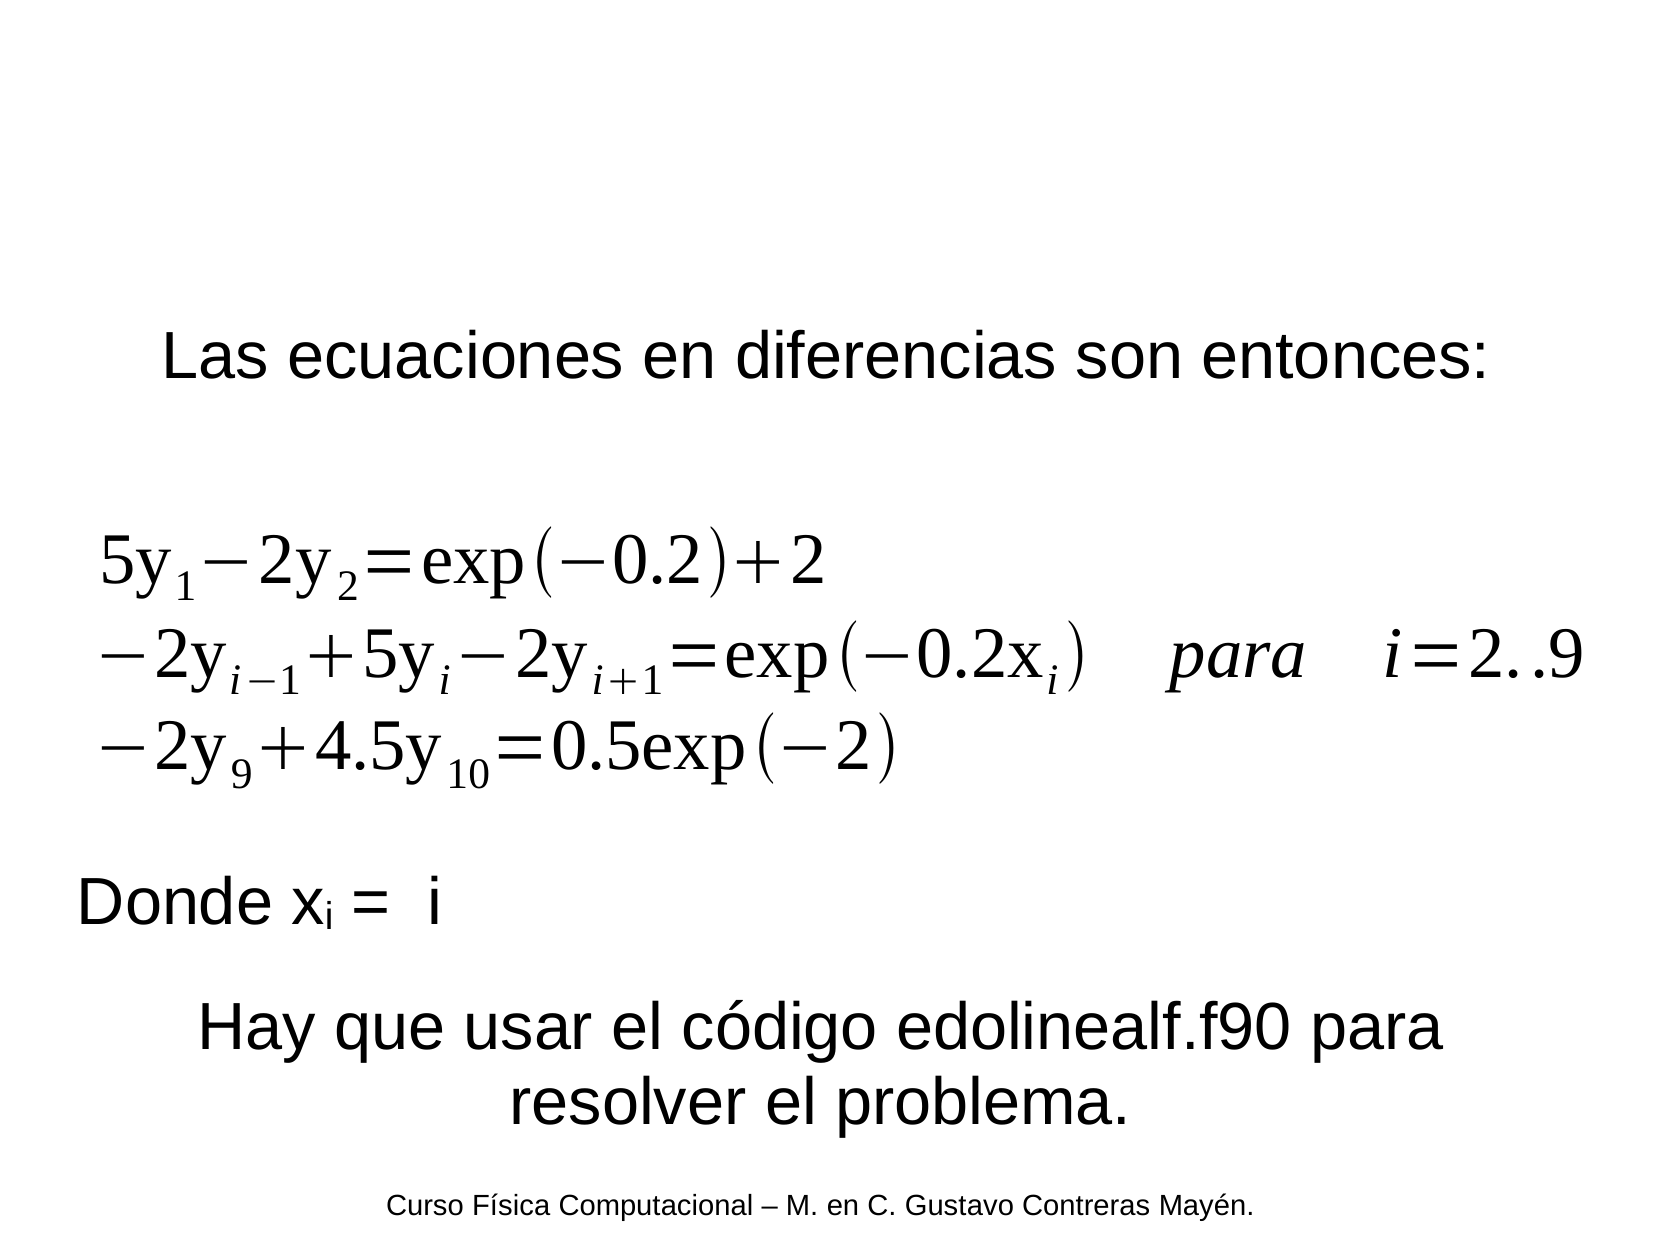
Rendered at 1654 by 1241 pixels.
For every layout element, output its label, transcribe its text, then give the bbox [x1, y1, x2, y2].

text_box Donde xi = i [76, 829, 1565, 975]
chart [88, 519, 1592, 798]
subtitle Las ecuaciones en diferencias son entonces: [82, 297, 1571, 414]
text_box Hay que usar el código edolinealf.f90 para resolver el problema. [76, 989, 1565, 1139]
